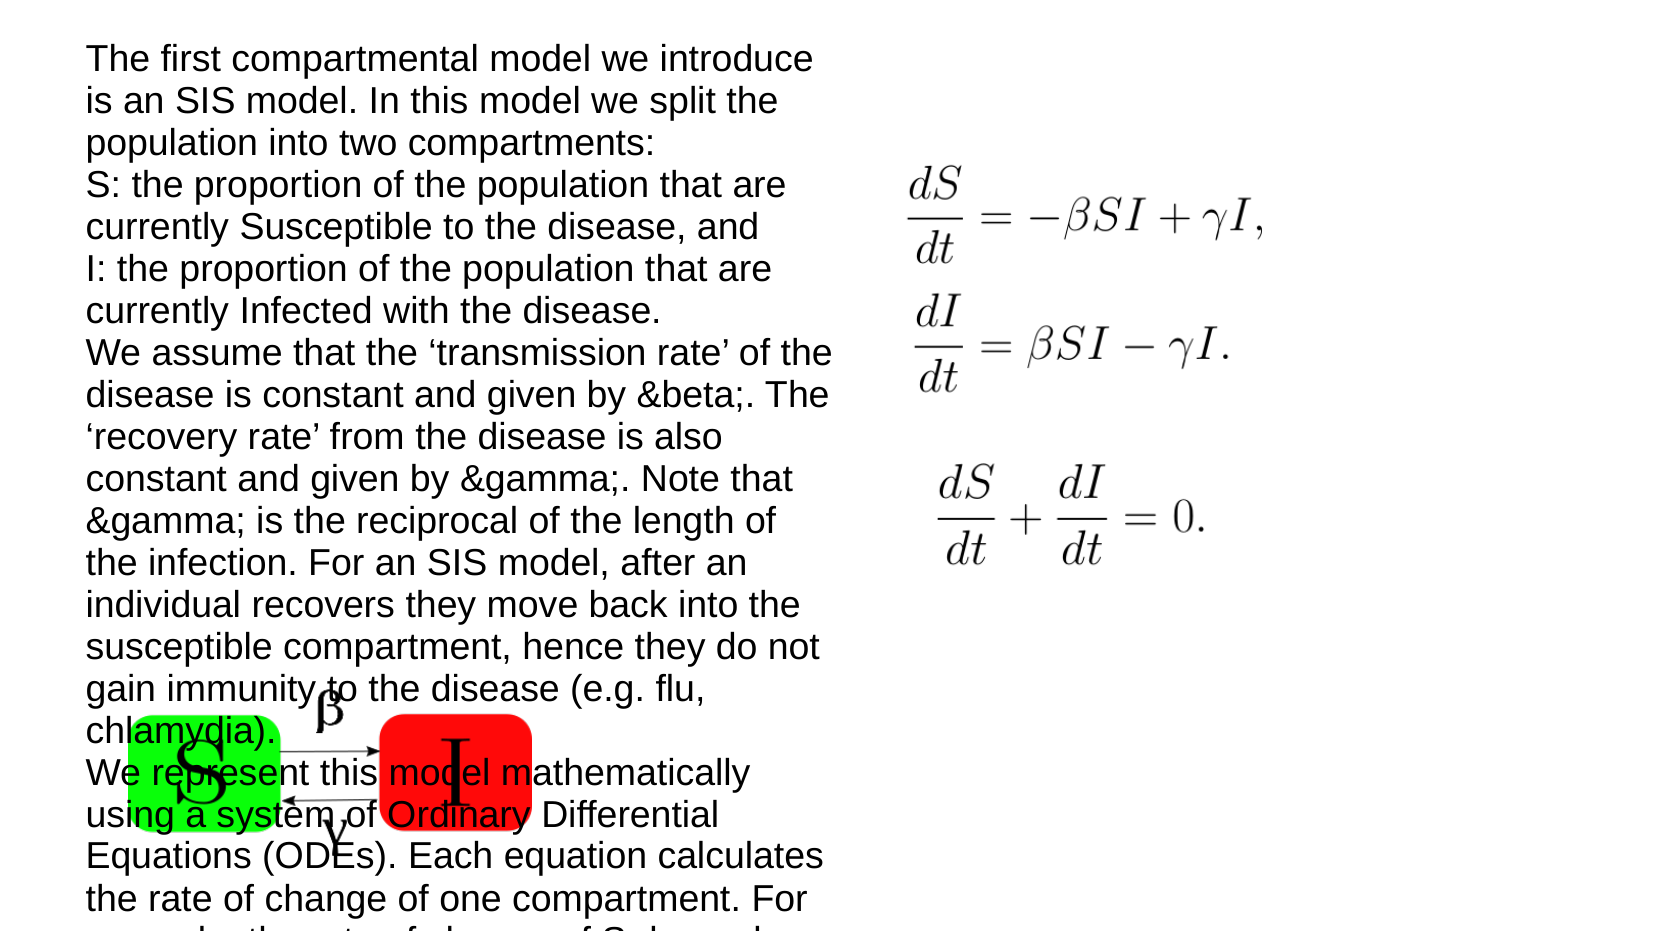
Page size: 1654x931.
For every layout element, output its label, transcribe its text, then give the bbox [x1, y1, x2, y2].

text_box The first compartmental model we introduce is an SIS model. In this model we split the population into two compartments: S: the proportion of the population that are currently Susceptible to the disease, and I: the proportion of the population that are currently Infected with the disease. We assume that the ‘transmission rate’ of the disease is constant and given by &beta;. The ‘recovery rate’ from the disease is also constant and given by &gamma;. Note that &gamma; is the reciprocal of the length of the infection. For an SIS model, after an individual recovers they move back into the susceptible compartment, hence they do not gain immunity to the disease (e.g. flu, chlamydia). We represent this model mathematically using a system of Ordinary Differential Equations (ODEs). Each equation calculates the rate of change of one compartment. For example, the rate of change of S depends on the amount of individuals who become infected (-&beta;SI) and the amount who recover from infection (&gamma;I). The full system is provided on the right. [70, 29, 851, 931]
picture [897, 153, 1276, 406]
picture [921, 448, 1210, 579]
